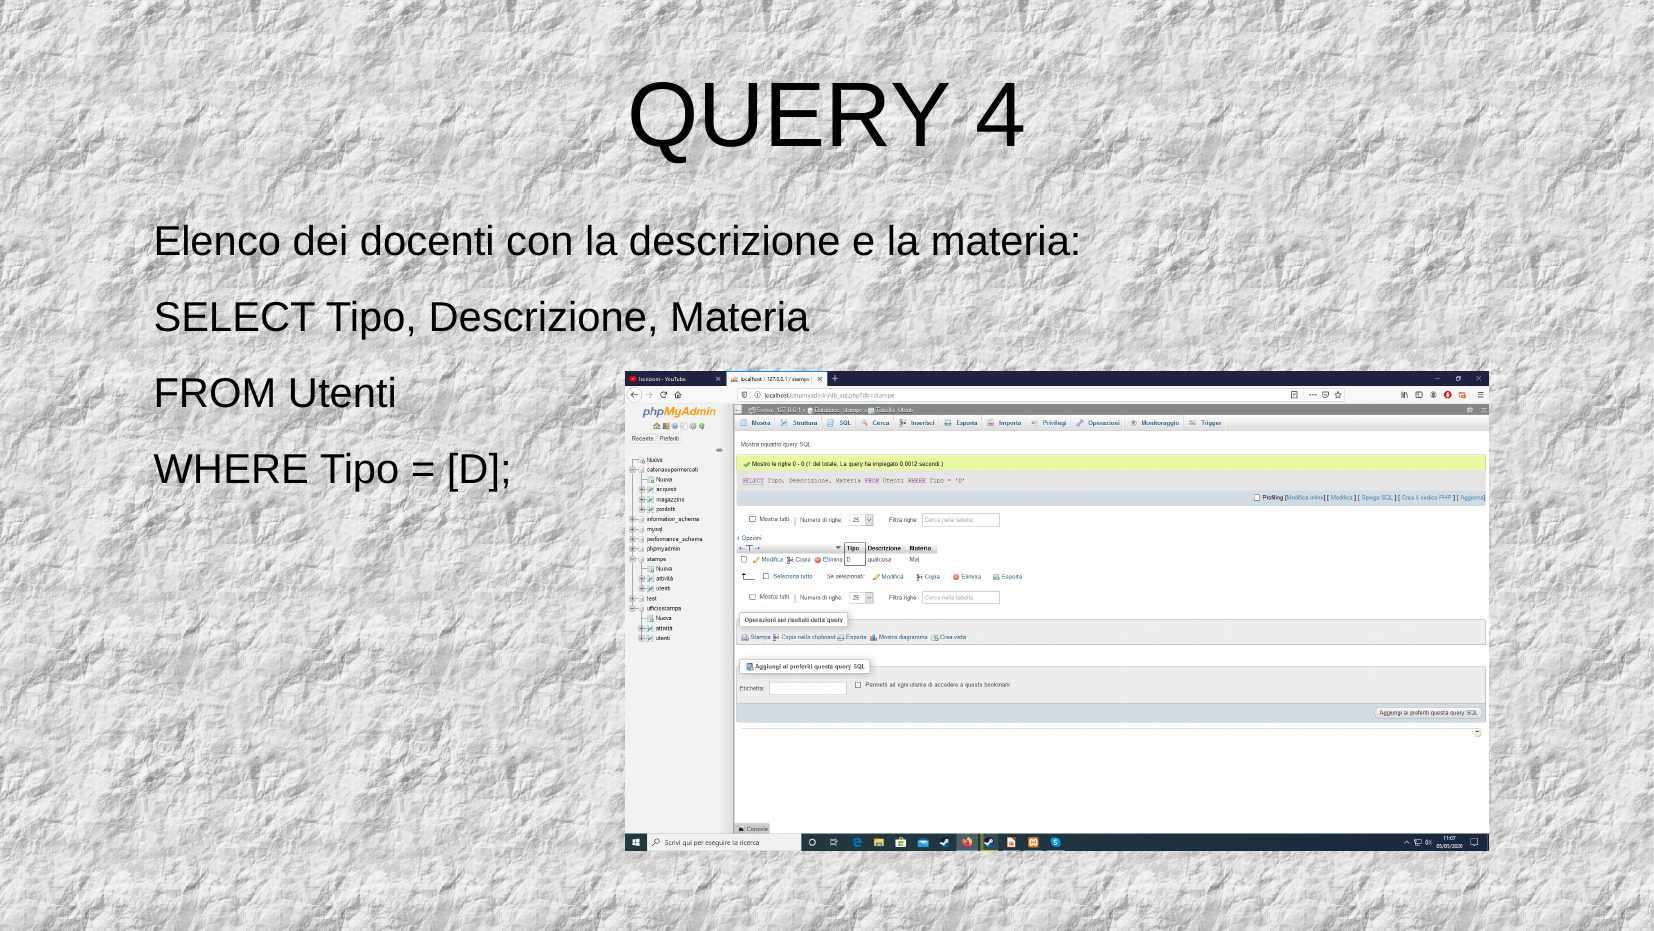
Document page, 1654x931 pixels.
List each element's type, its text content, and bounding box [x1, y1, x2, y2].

title QUERY 4 [82, 37, 1571, 193]
list Elenco dei docenti con la descrizione e la materia: SELECT Tipo, Descrizione, Materia FROM Utenti WHERE Tipo = [D]; [82, 217, 1571, 758]
picture [0, 0, 1654, 931]
